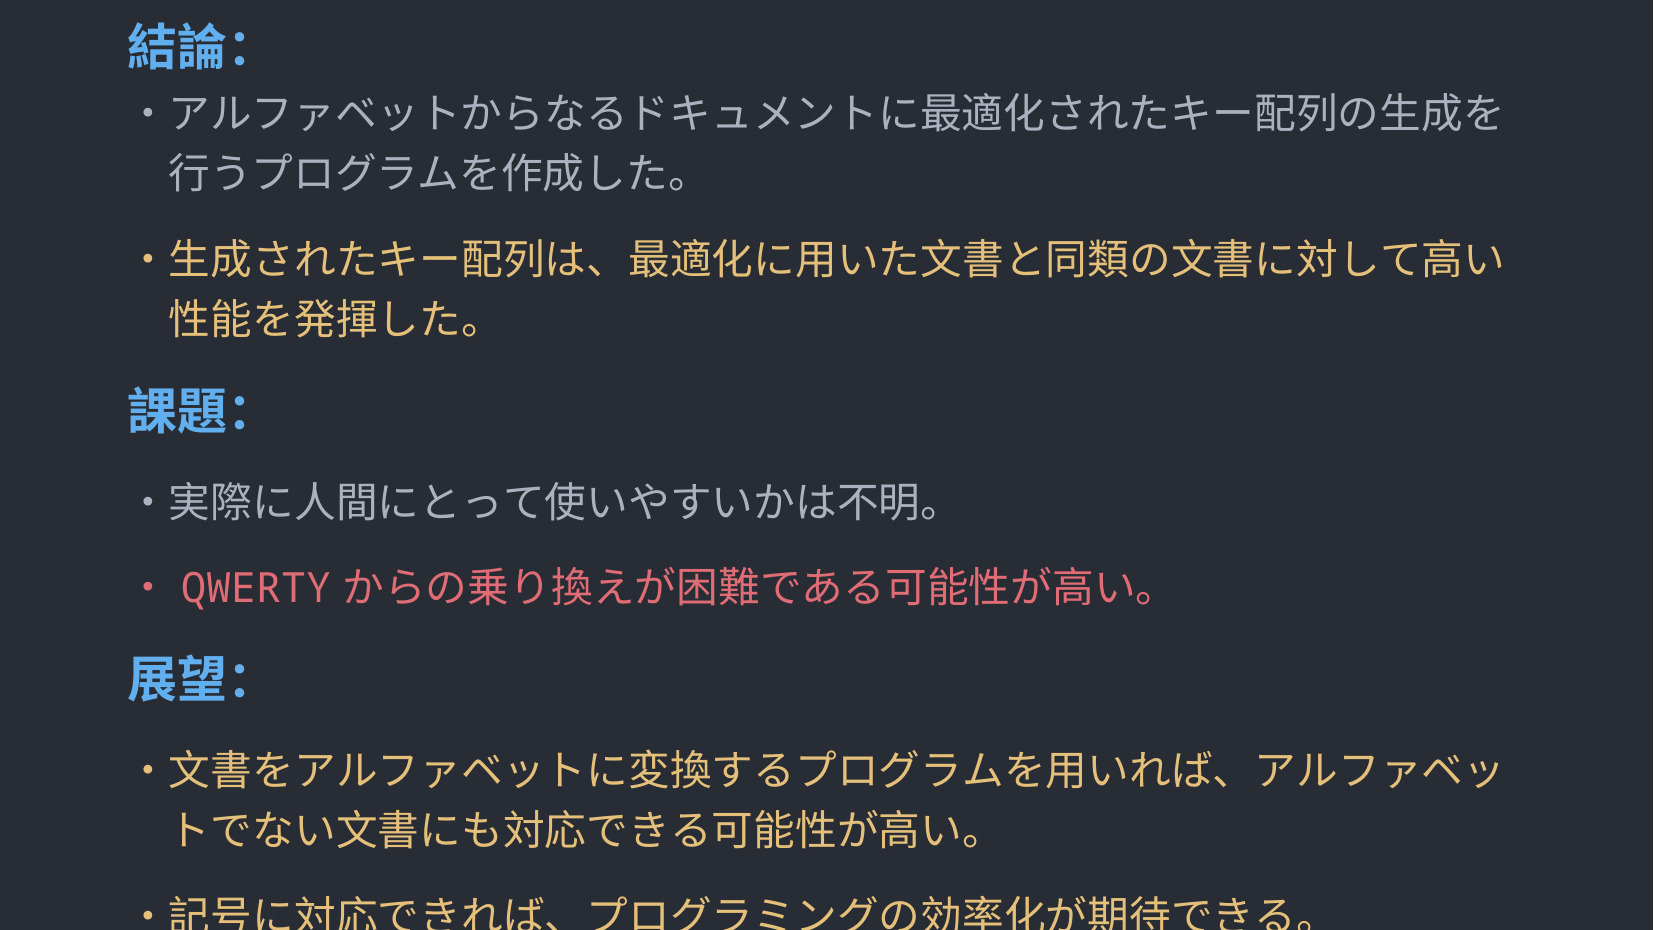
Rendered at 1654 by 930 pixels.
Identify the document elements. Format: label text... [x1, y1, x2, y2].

text_box 結論： ・アルファベットからなるドキュメントに最適化されたキー配列の生成を 行うプログラムを作成した。 ・生成されたキー配列は、最適化に用いた文書と同類の文書に対して高い 性能を発揮した。 課題： ・実際に人間にとって使いやすいかは不明。 ・QWERTYからの乗り換えが困難である可能性が高い。 展望： ・文書をアルファベットに変換するプログラムを用いれば、アルファベッ トでない文書にも対応できる可能性が高い。 ・記号に対応できれば、プログラミングの効率化が期待できる。 [112, 0, 1538, 930]
